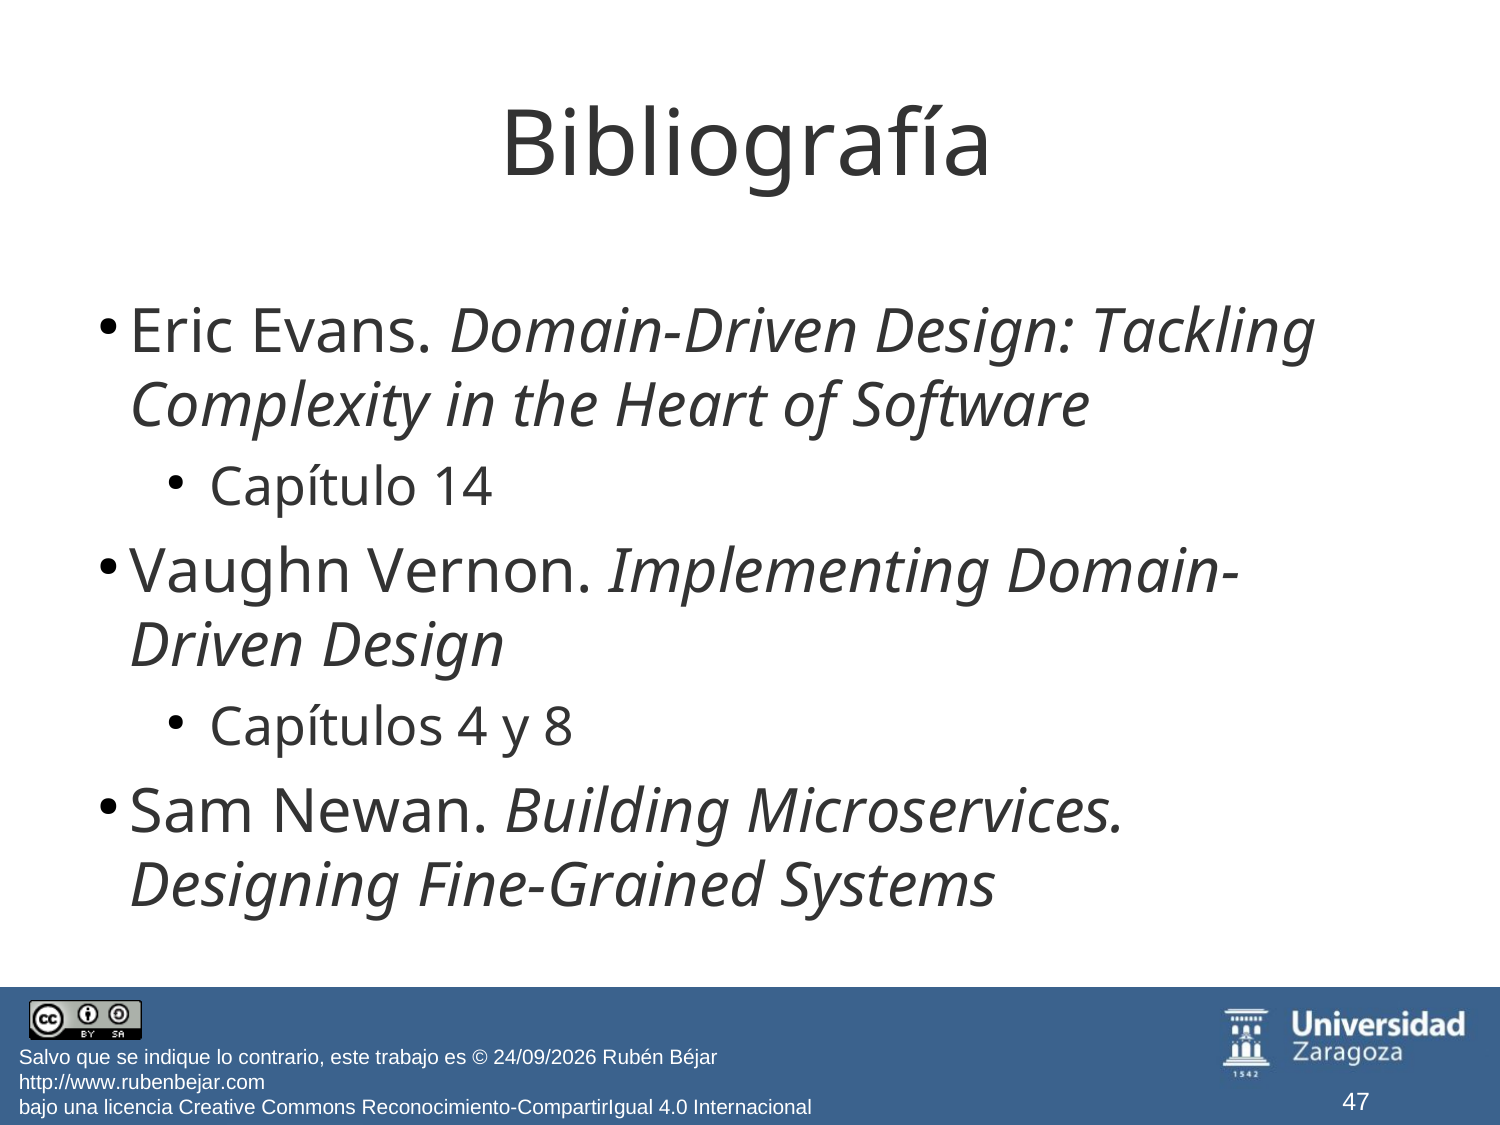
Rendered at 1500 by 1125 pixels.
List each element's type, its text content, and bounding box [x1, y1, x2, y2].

picture [0, 987, 1500, 1125]
list Eric Evans. Domain-Driven Design: Tackling Complexity in the Heart of Software Capítulo 14 Vaughn Vernon. Implementing Domain-Driven Design Capítulos 4 y 8 Sam Newan. Building Microservices. Designing Fine-Grained Systems [82, 283, 1418, 936]
title Bibliografía [74, 21, 1420, 257]
